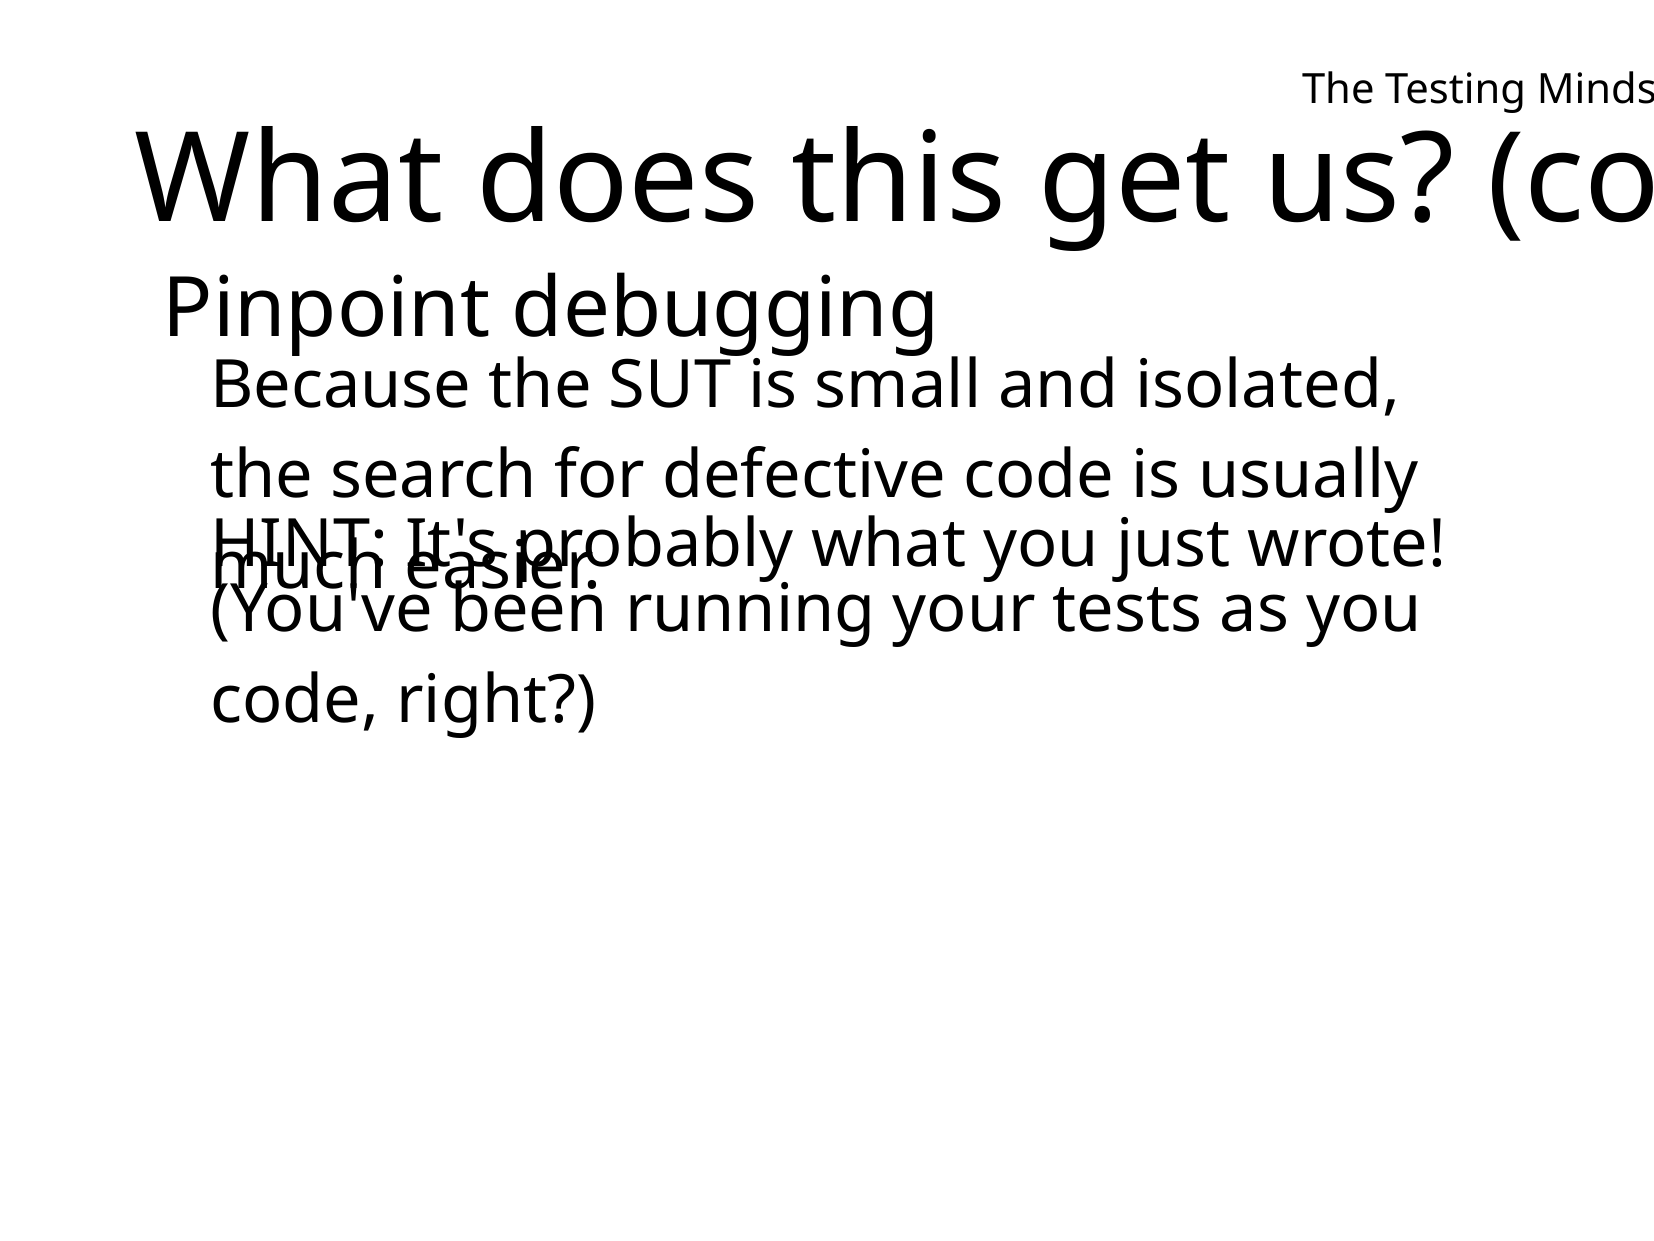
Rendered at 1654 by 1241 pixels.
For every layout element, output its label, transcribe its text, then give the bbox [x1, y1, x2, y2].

text_box HINT: It's probably what you just wrote! [195, 488, 1531, 553]
text_box (You've been running your tests as you code, right?) [195, 553, 1531, 630]
text_box The Testing Mindset [1287, 51, 1616, 106]
text_box Because the SUT is small and isolated, the search for defective code is usually much easier. [195, 328, 1531, 467]
text_box What does this get us? (cont) [120, 80, 1508, 211]
text_box Pinpoint debugging [148, 240, 1411, 332]
